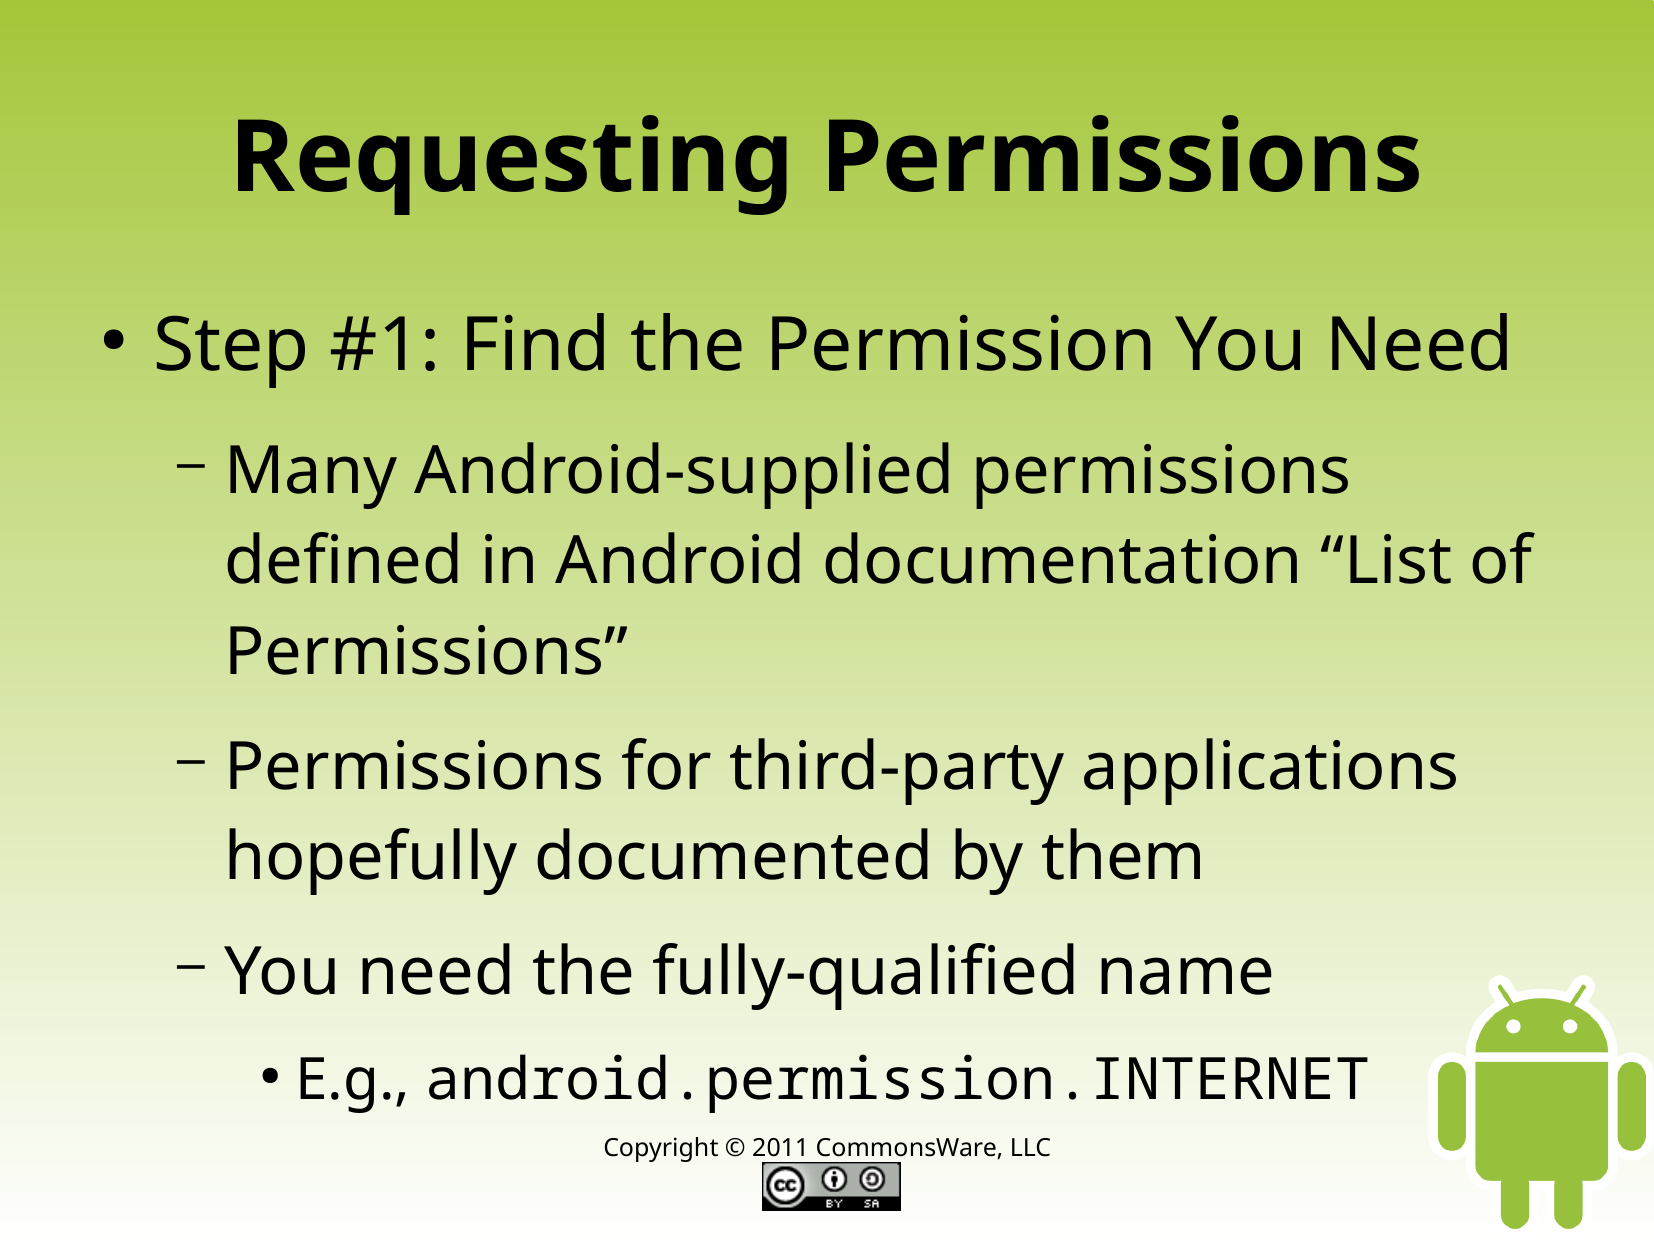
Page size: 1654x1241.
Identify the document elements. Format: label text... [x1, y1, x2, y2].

picture [1428, 975, 1654, 1238]
title Requesting Permissions [82, 49, 1571, 257]
picture [762, 1162, 901, 1211]
list Step #1: Find the Permission You Need Many Android-supplied permissions defined in Android documentation “List of Permissions” Permissions for third-party applications hopefully documented by them You need the fully-qualified name E.g., android.permission.INTERNET [82, 290, 1538, 1088]
